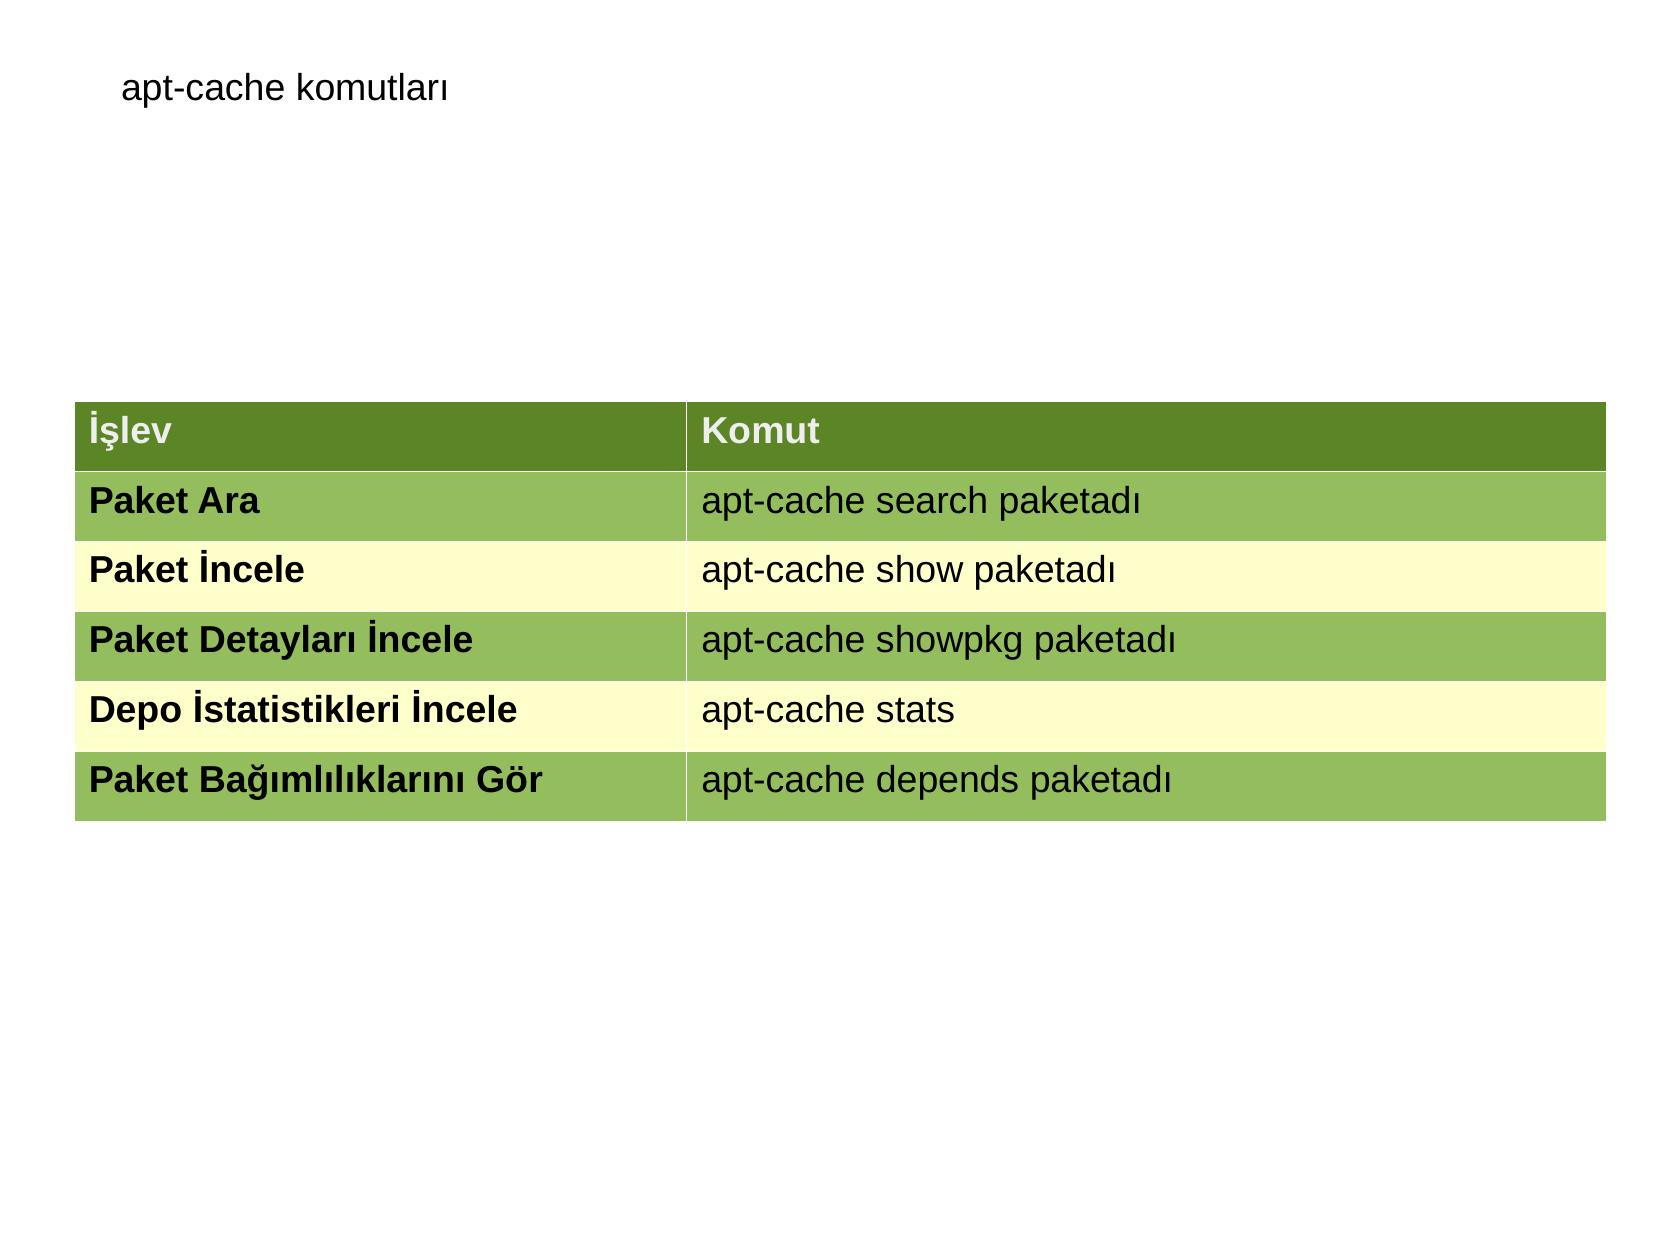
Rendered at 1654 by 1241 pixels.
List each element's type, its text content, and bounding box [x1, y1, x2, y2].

table_cell Paket Detayları İncele [75, 612, 686, 681]
text_box apt-cache komutları [106, 59, 1536, 116]
table_cell Paket Bağımlılıklarını Gör [75, 752, 686, 821]
table_cell Paket İncele [75, 542, 686, 611]
table_cell Depo İstatistikleri İncele [75, 682, 686, 751]
table_cell apt-cache showpkg paketadı [687, 612, 1606, 681]
table_header İşlev [75, 402, 686, 471]
table_header Komut [687, 402, 1606, 471]
table_cell apt-cache depends paketadı [687, 752, 1606, 821]
table_cell apt-cache search paketadı [687, 472, 1606, 541]
table_cell Paket Ara [75, 472, 686, 541]
table_cell apt-cache stats [687, 682, 1606, 751]
table_cell apt-cache show paketadı [687, 542, 1606, 611]
